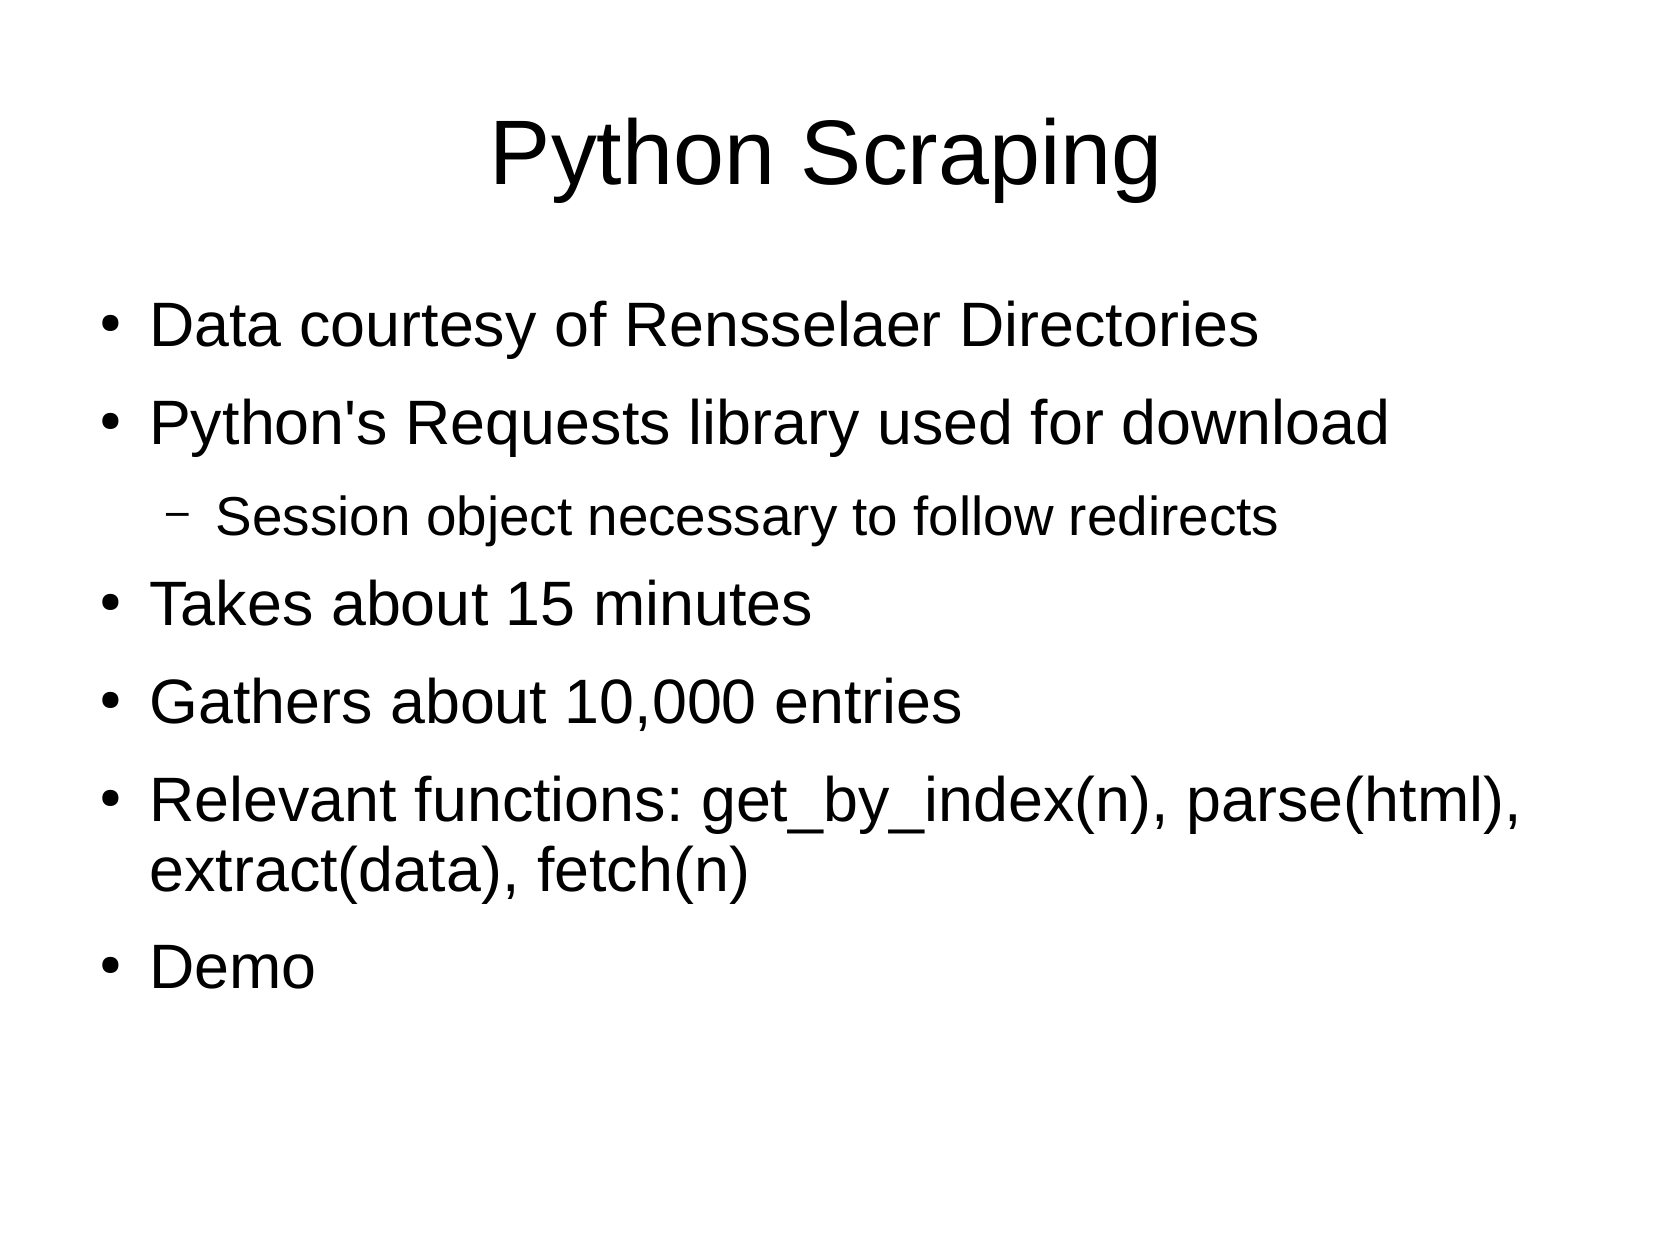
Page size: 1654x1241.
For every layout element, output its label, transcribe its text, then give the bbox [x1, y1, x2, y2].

list Data courtesy of Rensselaer Directories Python's Requests library used for download Session object necessary to follow redirects Takes about 15 minutes Gathers about 10,000 entries Relevant functions: get_by_index(n), parse(html), extract(data), fetch(n) Demo [82, 290, 1571, 1010]
title Python Scraping [82, 49, 1571, 257]
